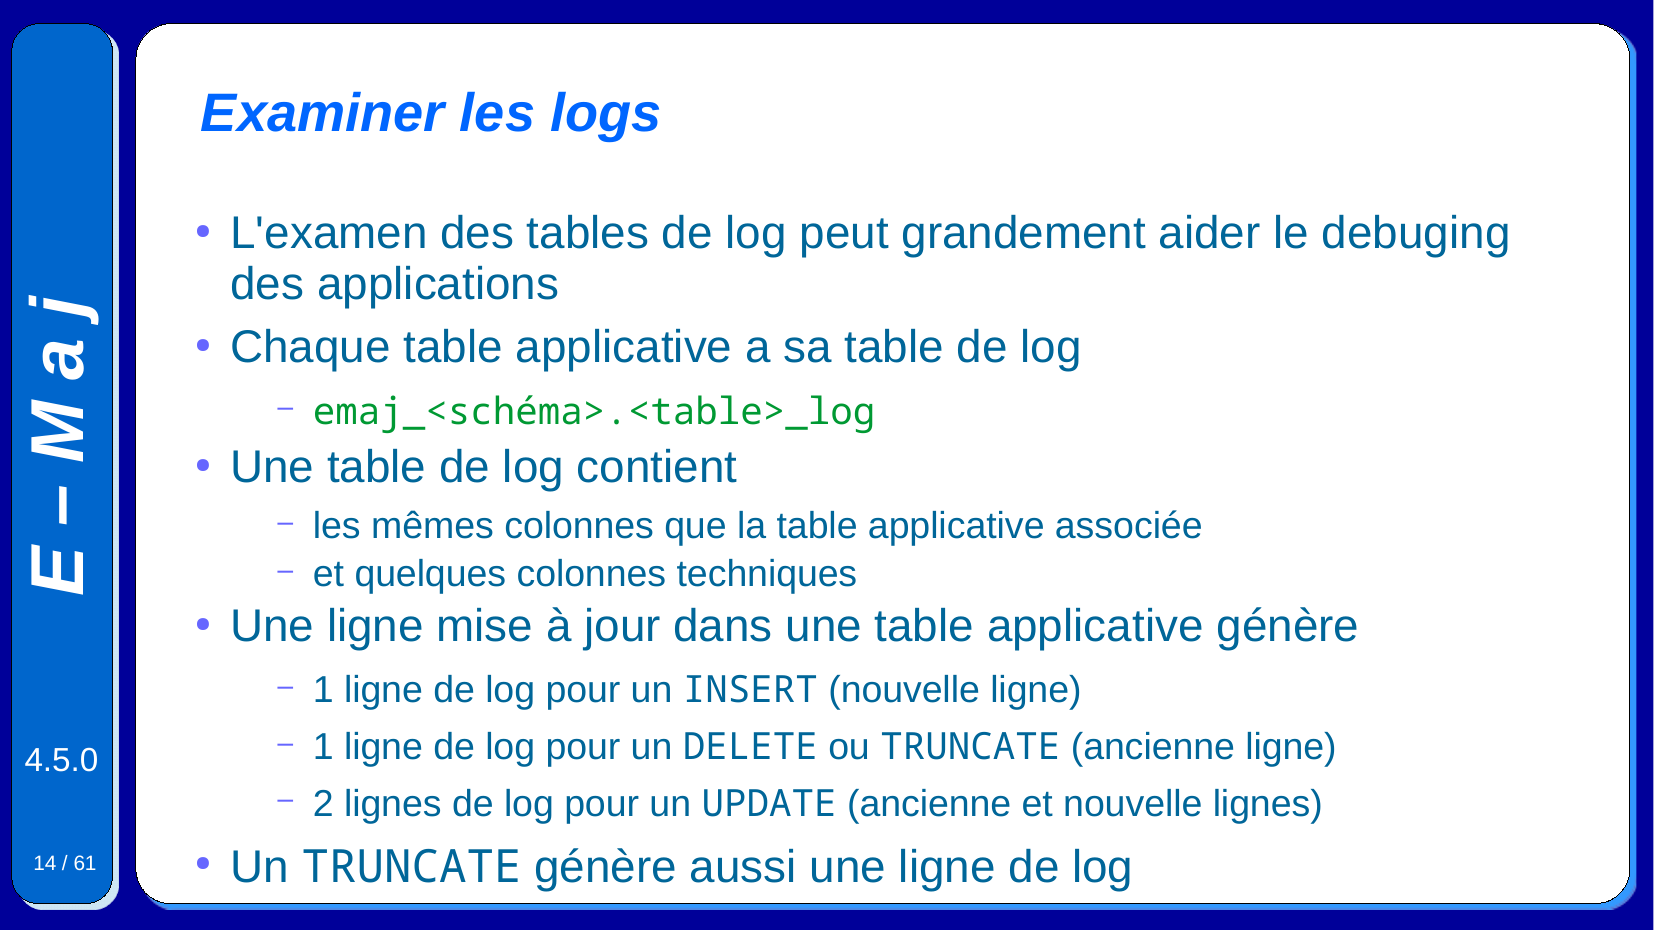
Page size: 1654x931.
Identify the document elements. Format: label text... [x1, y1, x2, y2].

list L'examen des tables de log peut grandement aider le debuging des applications Chaque table applicative a sa table de log emaj_<schéma>.<table>_log Une table de log contient les mêmes colonnes que la table applicative associée et quelques colonnes techniques Une ligne mise à jour dans une table applicative génère 1 ligne de log pour un INSERT (nouvelle ligne) 1 ligne de log pour un DELETE ou TRUNCATE (ancienne ligne) 2 lignes de log pour un UPDATE (ancienne et nouvelle lignes) Un TRUNCATE génère aussi une ligne de log [177, 206, 1587, 867]
title Examiner les logs [200, 34, 1575, 191]
